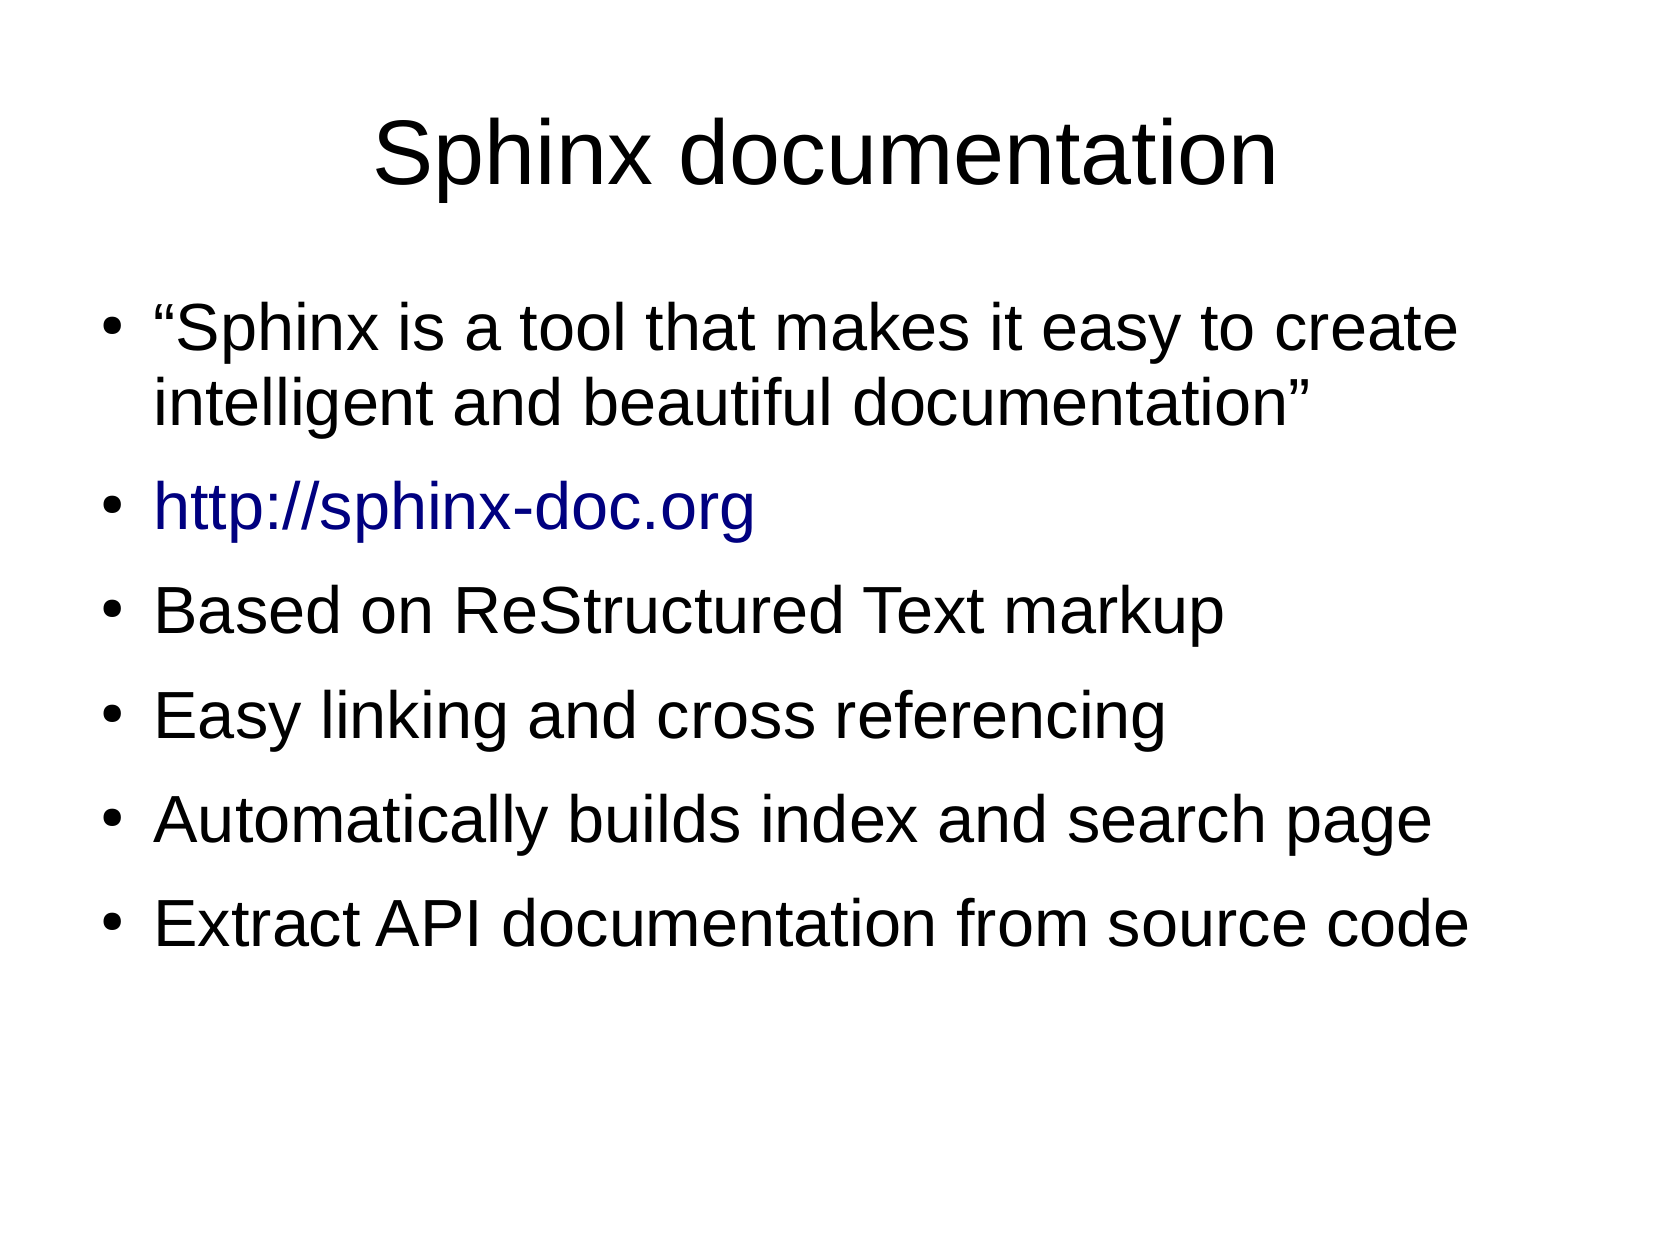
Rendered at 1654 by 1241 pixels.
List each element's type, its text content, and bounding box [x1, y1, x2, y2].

title Sphinx documentation [82, 49, 1571, 257]
list “Sphinx is a tool that makes it easy to create intelligent and beautiful documentation” http://sphinx-doc.org Based on ReStructured Text markup Easy linking and cross referencing Automatically builds index and search page Extract API documentation from source code [82, 290, 1571, 1010]
